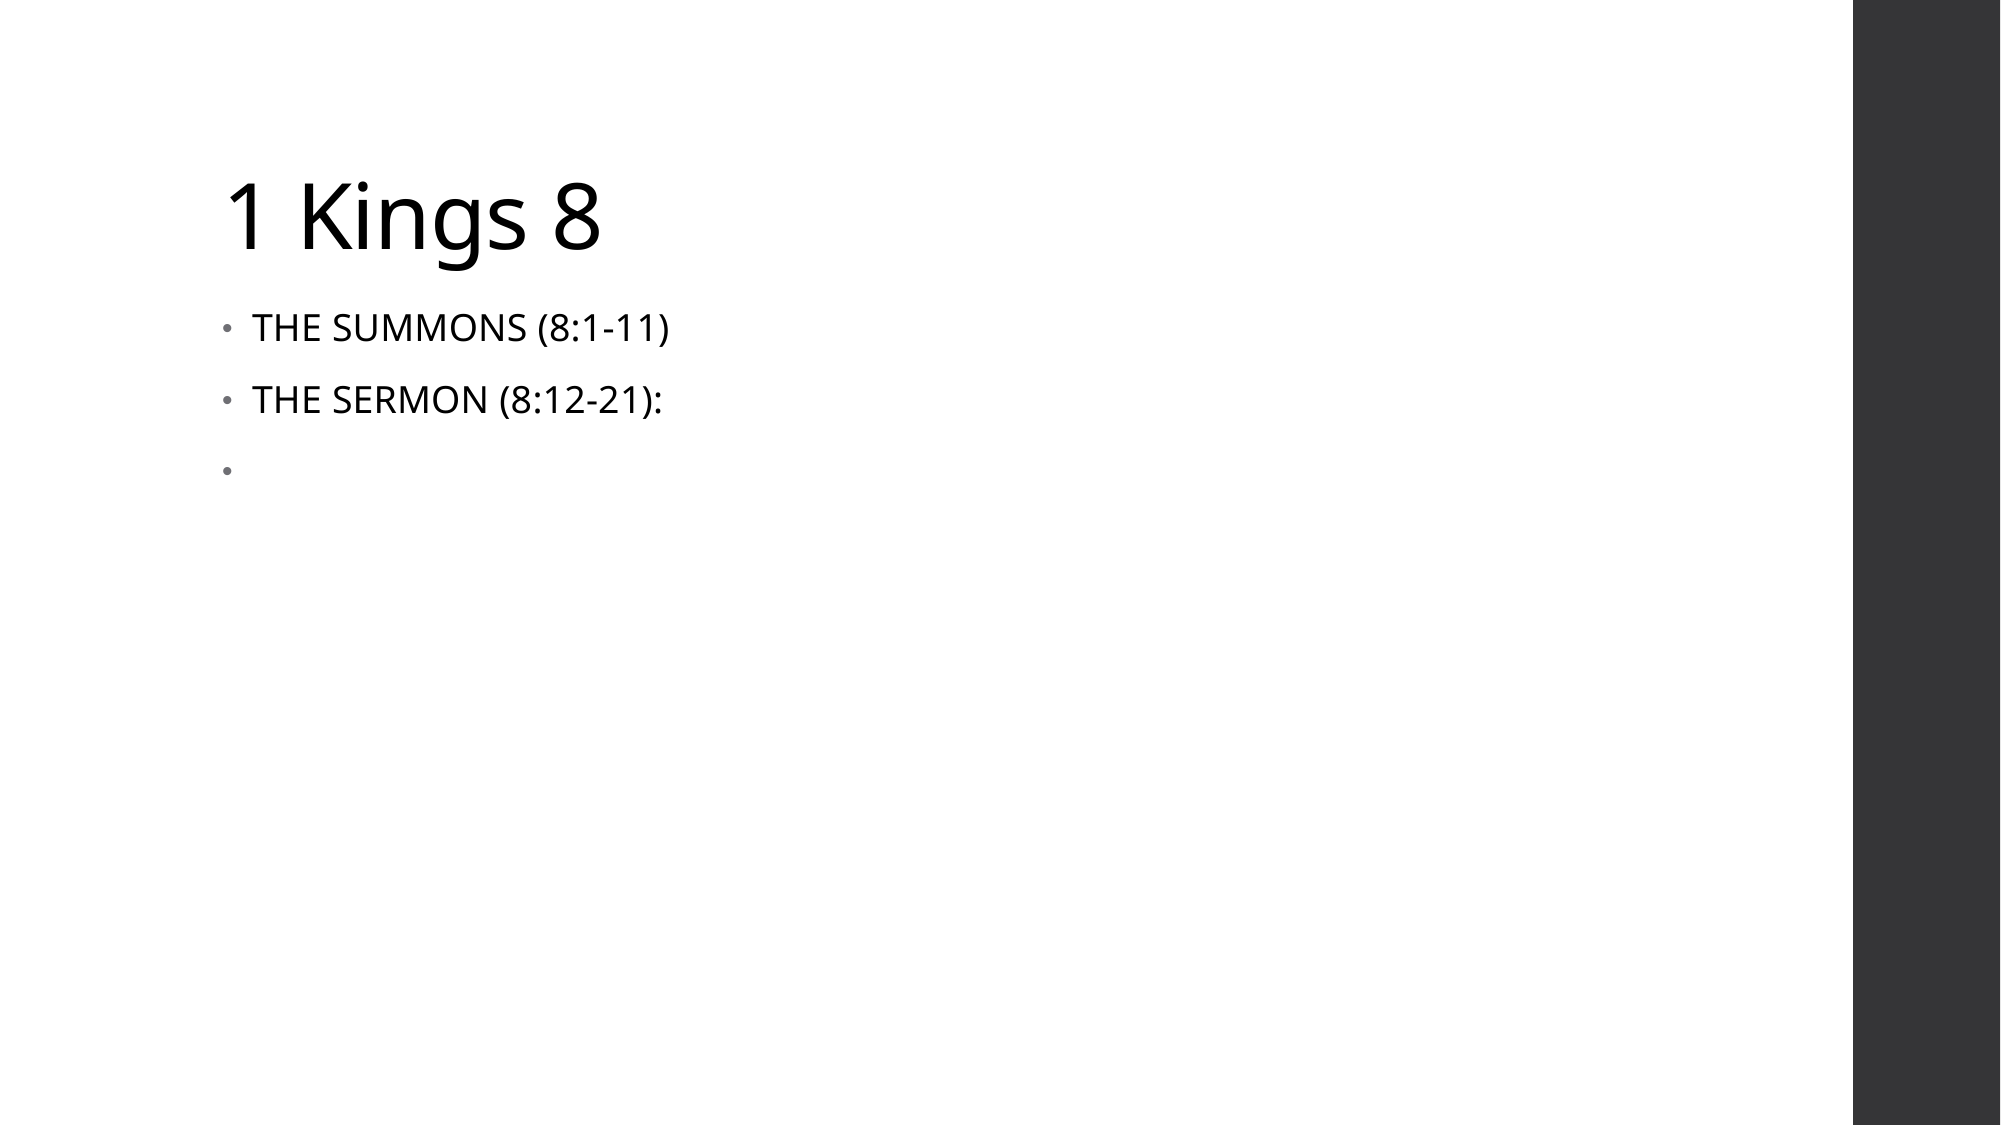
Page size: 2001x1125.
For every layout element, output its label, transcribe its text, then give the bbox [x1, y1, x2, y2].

title 1 Kings 8 [206, 60, 1797, 278]
list THE SUMMONS (8:1-11) THE SERMON (8:12-21): [206, 299, 1617, 1014]
